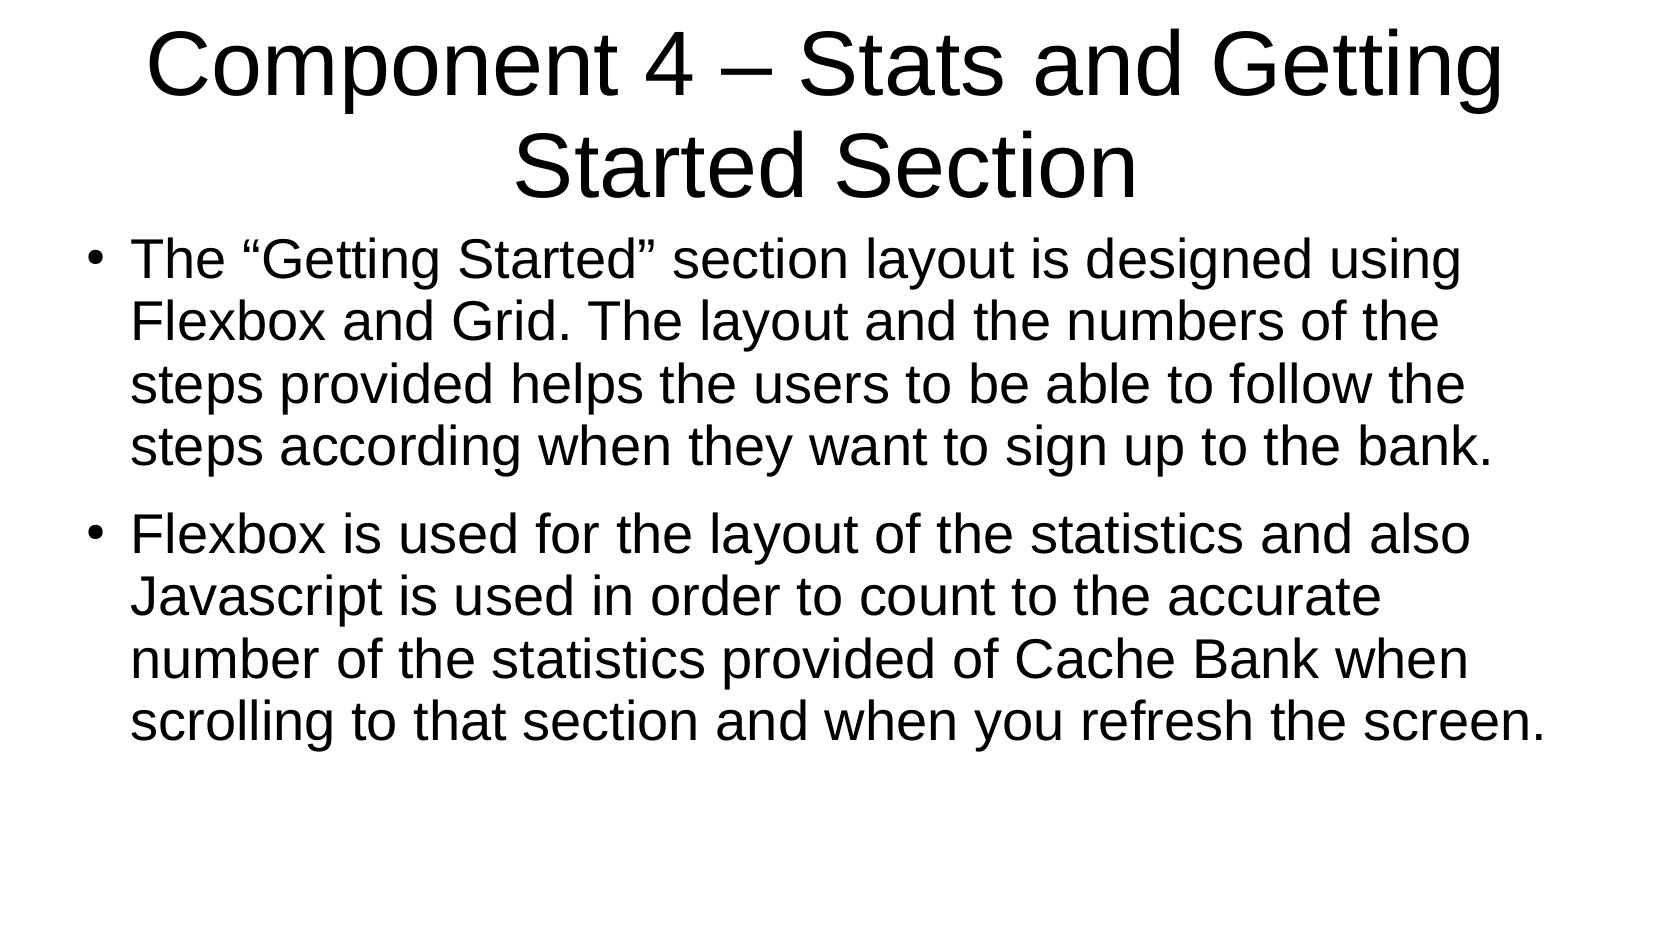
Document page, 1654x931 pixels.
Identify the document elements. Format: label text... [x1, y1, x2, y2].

list The “Getting Started” section layout is designed using Flexbox and Grid. The layout and the numbers of the steps provided helps the users to be able to follow the steps according when they want to sign up to the bank. Flexbox is used for the layout of the statistics and also Javascript is used in order to count to the accurate number of the statistics provided of Cache Bank when scrolling to that section and when you refresh the screen. [70, 227, 1560, 768]
title Component 4 – Stats and Getting Started Section [82, 12, 1571, 218]
